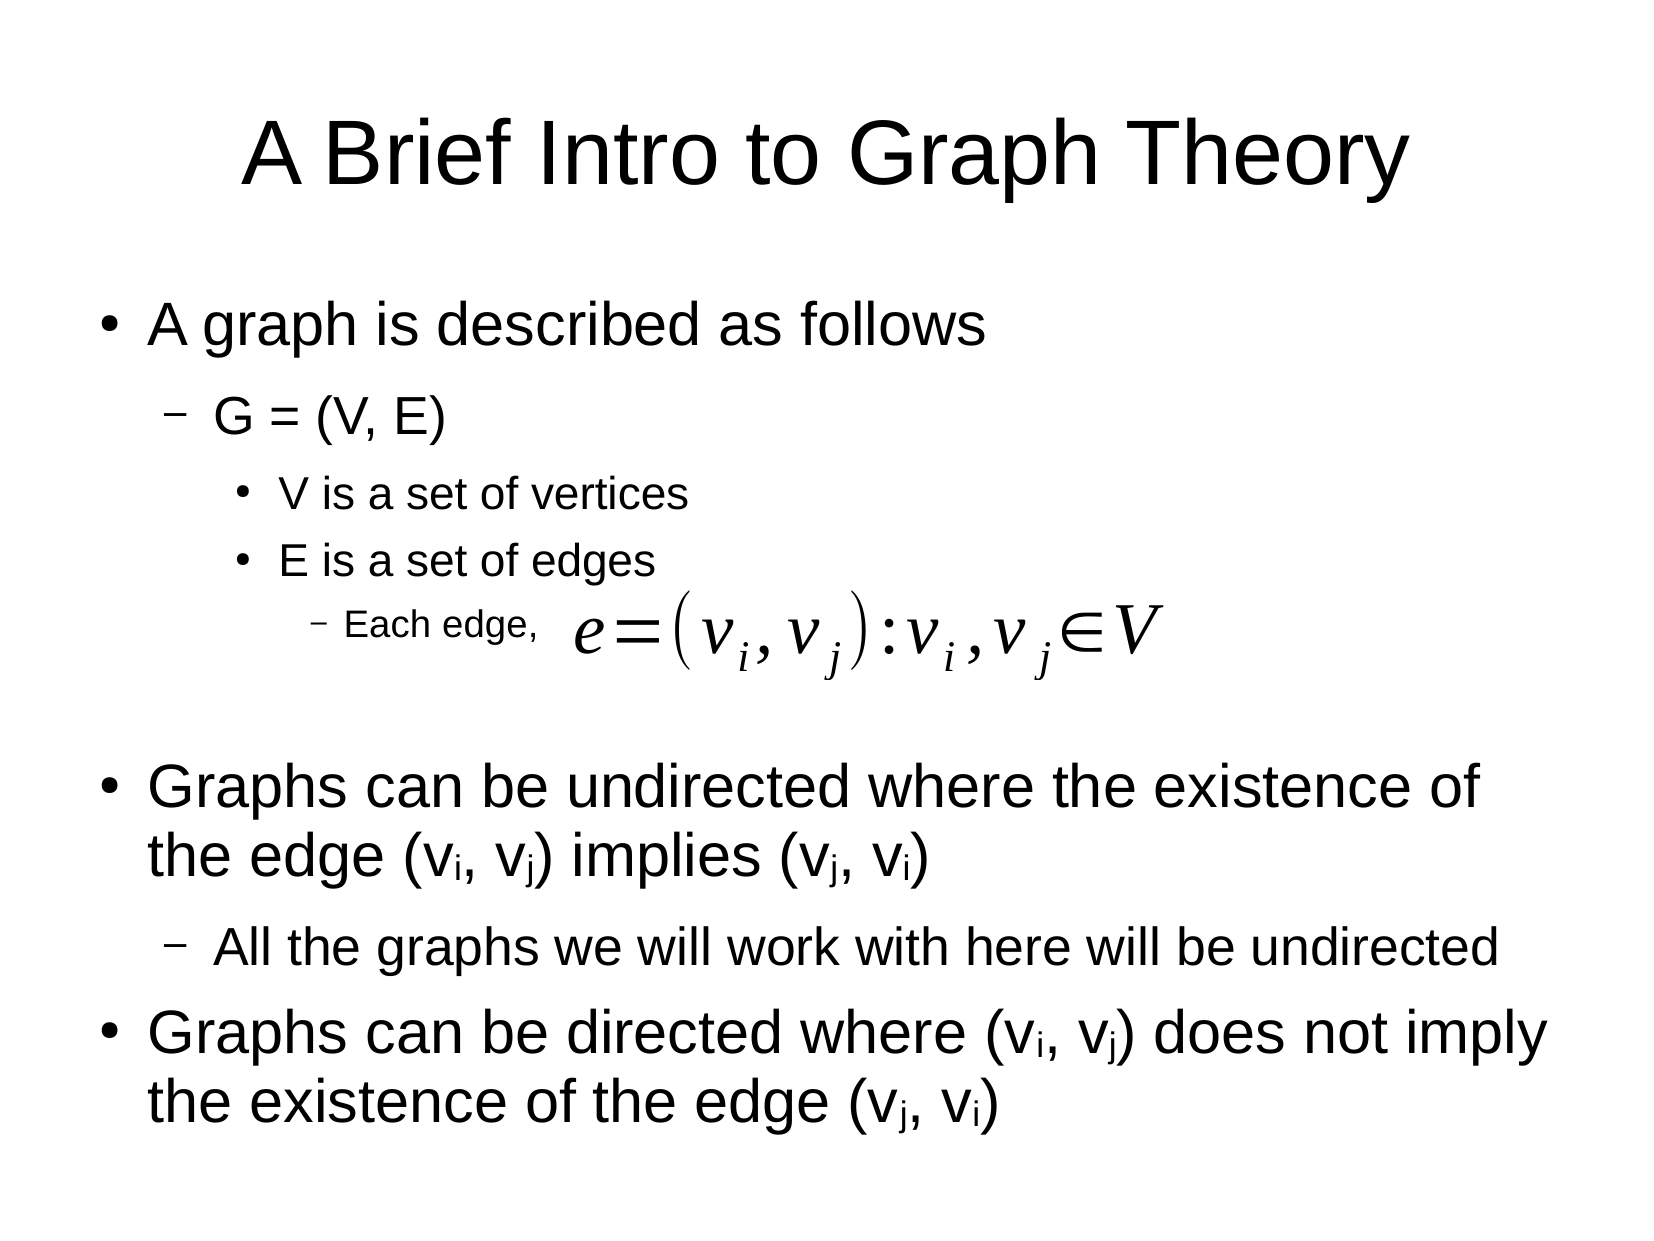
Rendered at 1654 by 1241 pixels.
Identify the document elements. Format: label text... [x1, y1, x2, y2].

list A graph is described as follows G = (V, E) V is a set of vertices E is a set of edges Each edge, Graphs can be undirected where the existence of the edge (vi, vj) implies (vj, vi) All the graphs we will work with here will be undirected Graphs can be directed where (vi, vj) does not imply the existence of the edge (vj, vi) [82, 290, 1571, 1141]
chart [555, 585, 1186, 680]
title A Brief Intro to Graph Theory [82, 49, 1571, 257]
